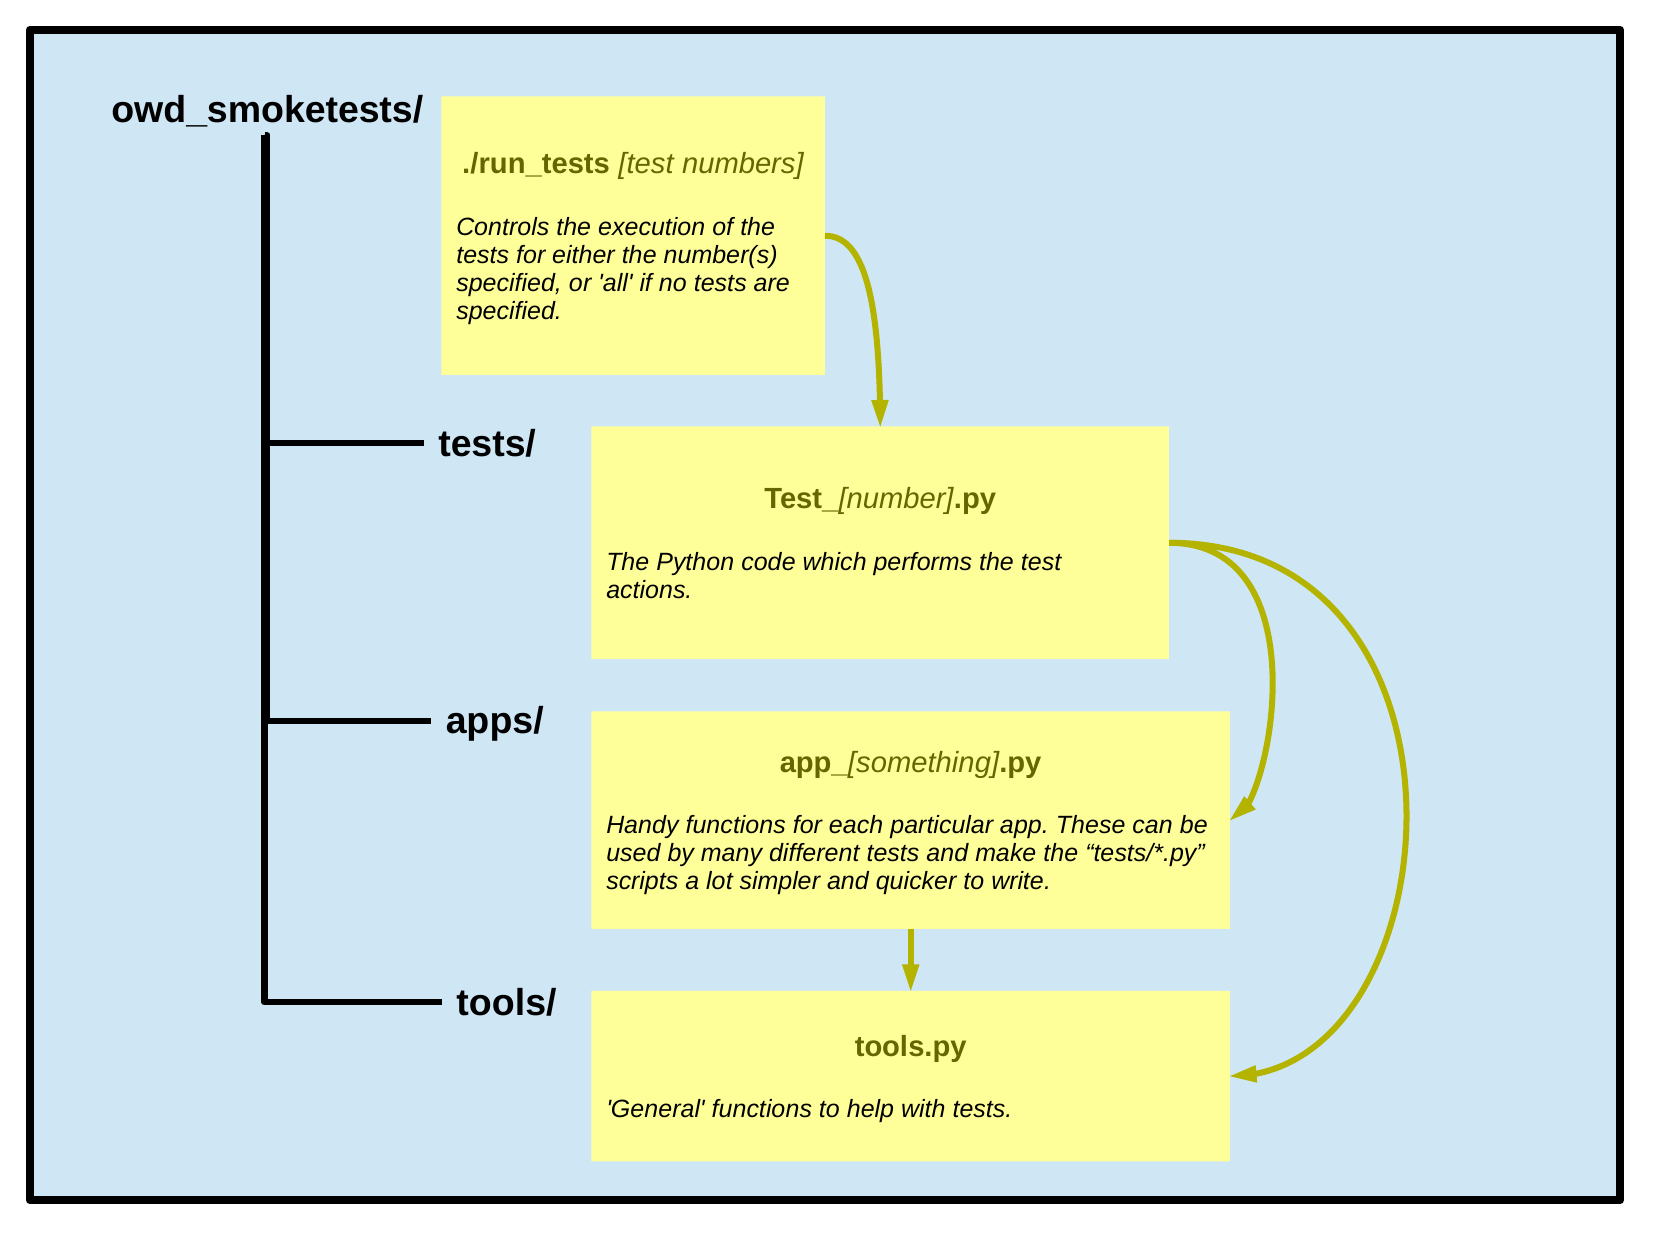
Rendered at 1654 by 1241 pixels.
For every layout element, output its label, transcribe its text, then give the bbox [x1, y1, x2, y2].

text_box [30, 30, 1621, 1201]
text_box app_[something].py Handy functions for each particular app. These can be used by many different tests and make the “tests/*.py” scripts a lot simpler and quicker to write. [591, 711, 1230, 929]
text_box ./run_tests [test numbers] Controls the execution of the tests for either the number(s) specified, or 'all' if no tests are specified. [441, 96, 825, 375]
text_box tools.py 'General' functions to help with tests. [591, 990, 1230, 1162]
text_box tools/ [441, 974, 622, 1031]
text_box tests/ [423, 414, 592, 472]
text_box apps/ [431, 692, 607, 750]
text_box Test_[number].py The Python code which performs the test actions. [591, 426, 1169, 659]
text_box owd_smoketests/ [96, 81, 439, 139]
